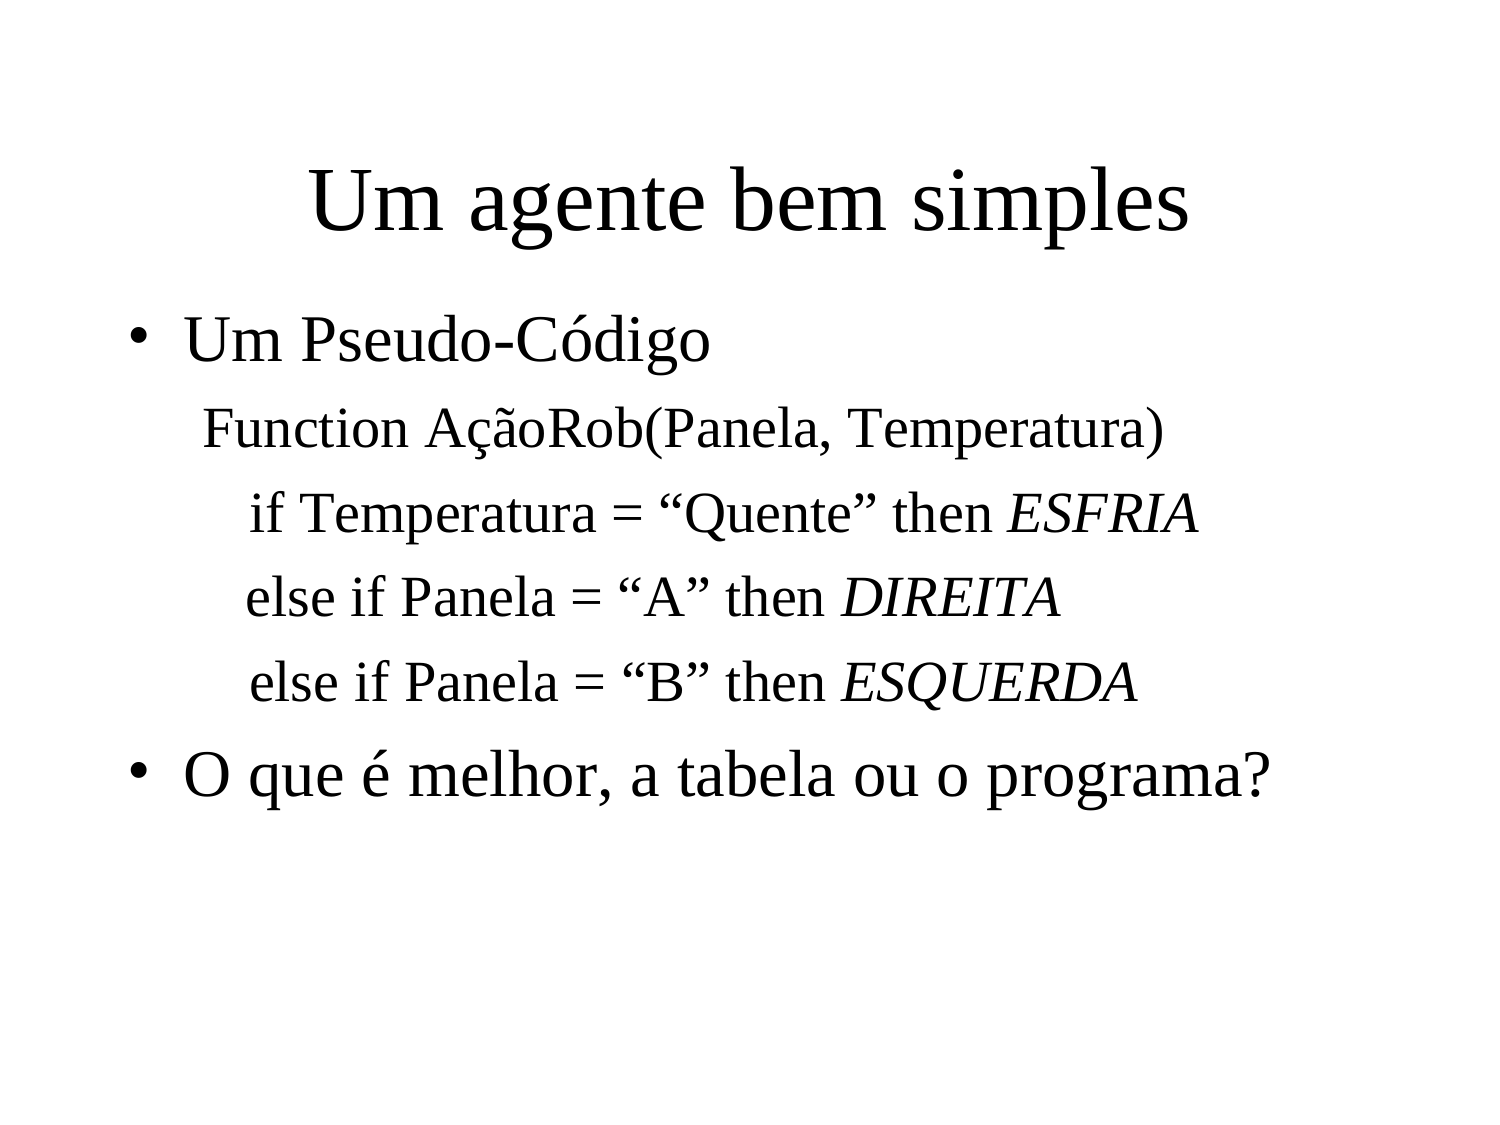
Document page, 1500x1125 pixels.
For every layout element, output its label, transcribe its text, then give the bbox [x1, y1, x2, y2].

list Um Pseudo-Código Function AçãoRob(Panela, Temperatura) if Temperatura = “Quente” then ESFRIA else if Panela = “A” then DIREITA else if Panela = “B” then ESQUERDA O que é melhor, a tabela ou o programa? [112, 287, 1388, 938]
title Um agente bem simples [112, 99, 1388, 287]
